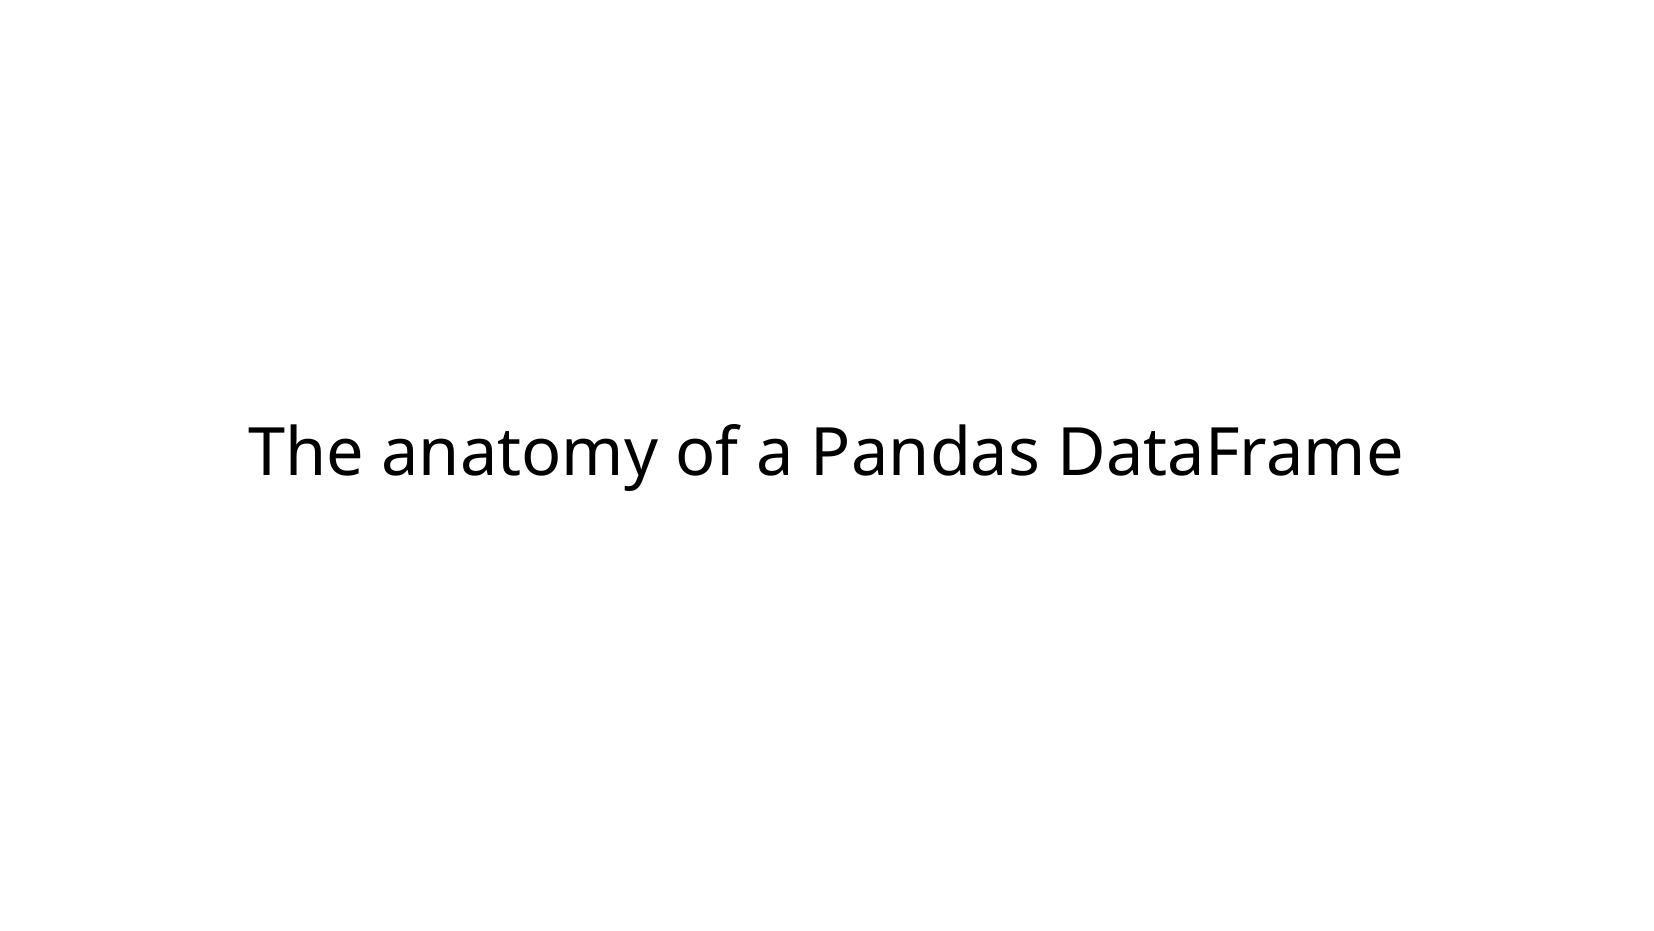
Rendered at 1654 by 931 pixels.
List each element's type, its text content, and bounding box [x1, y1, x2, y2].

subtitle The anatomy of a Pandas DataFrame [82, 217, 1571, 758]
